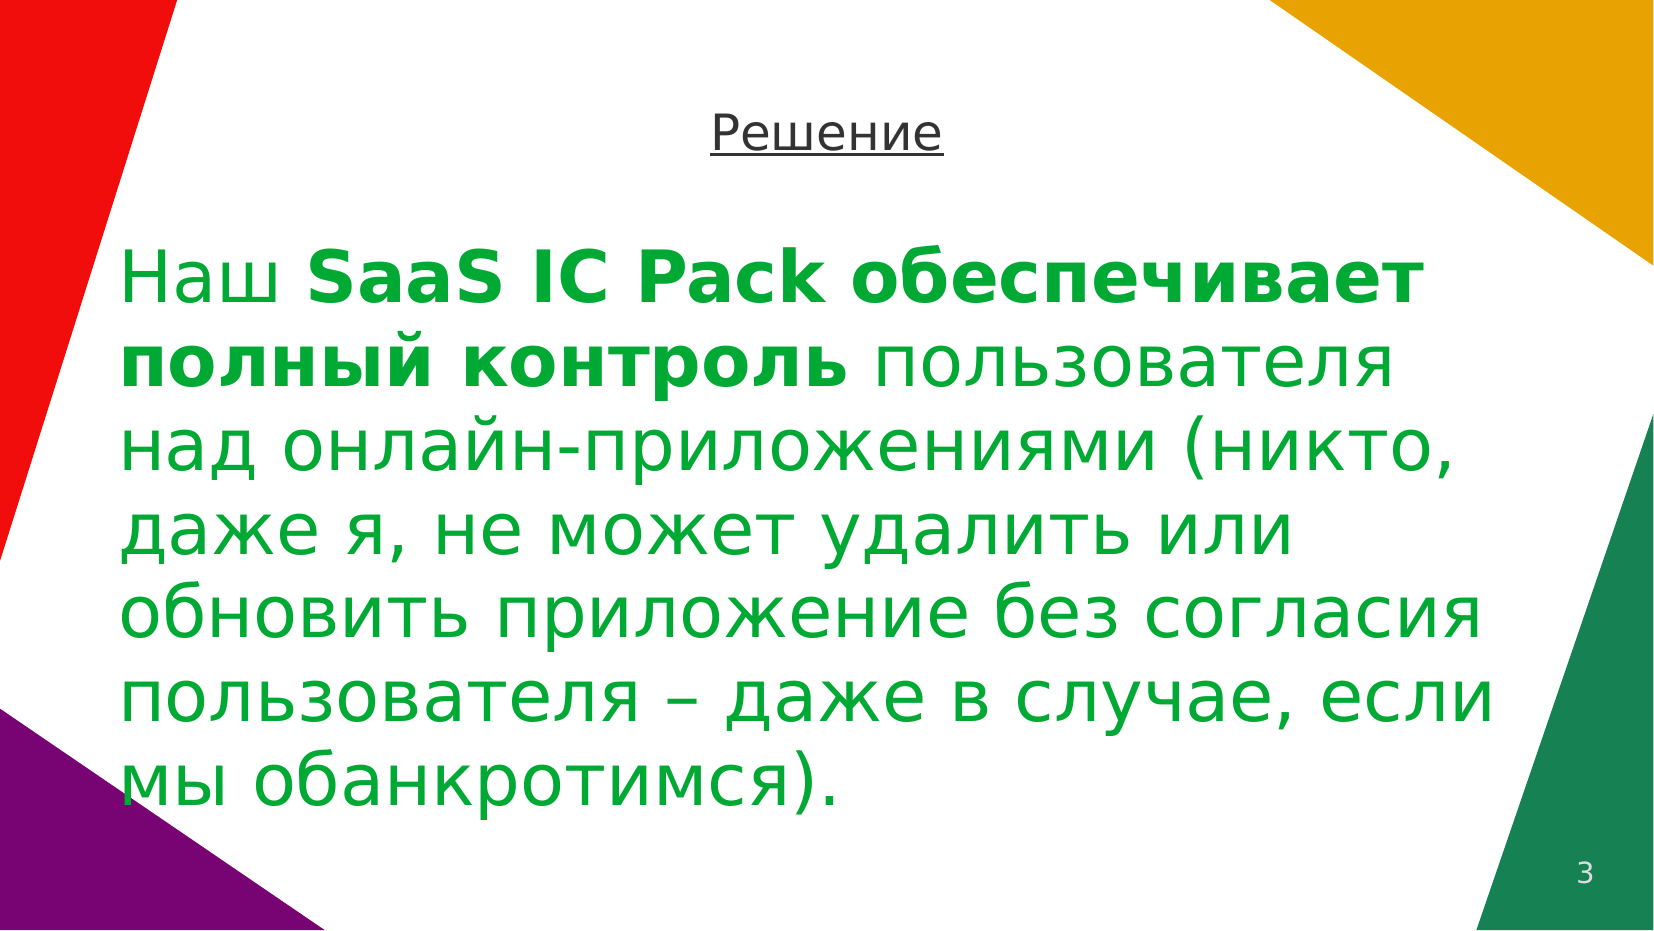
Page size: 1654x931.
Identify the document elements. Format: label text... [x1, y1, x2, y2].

list Наш SaaS IC Pack обеспечивает полный контроль пользователя над онлайн-приложениями (никто, даже я, не может удалить или обновить приложение без согласия пользователя – даже в случае, если мы обанкротимся). [118, 236, 1536, 827]
title Решение [118, 59, 1536, 207]
